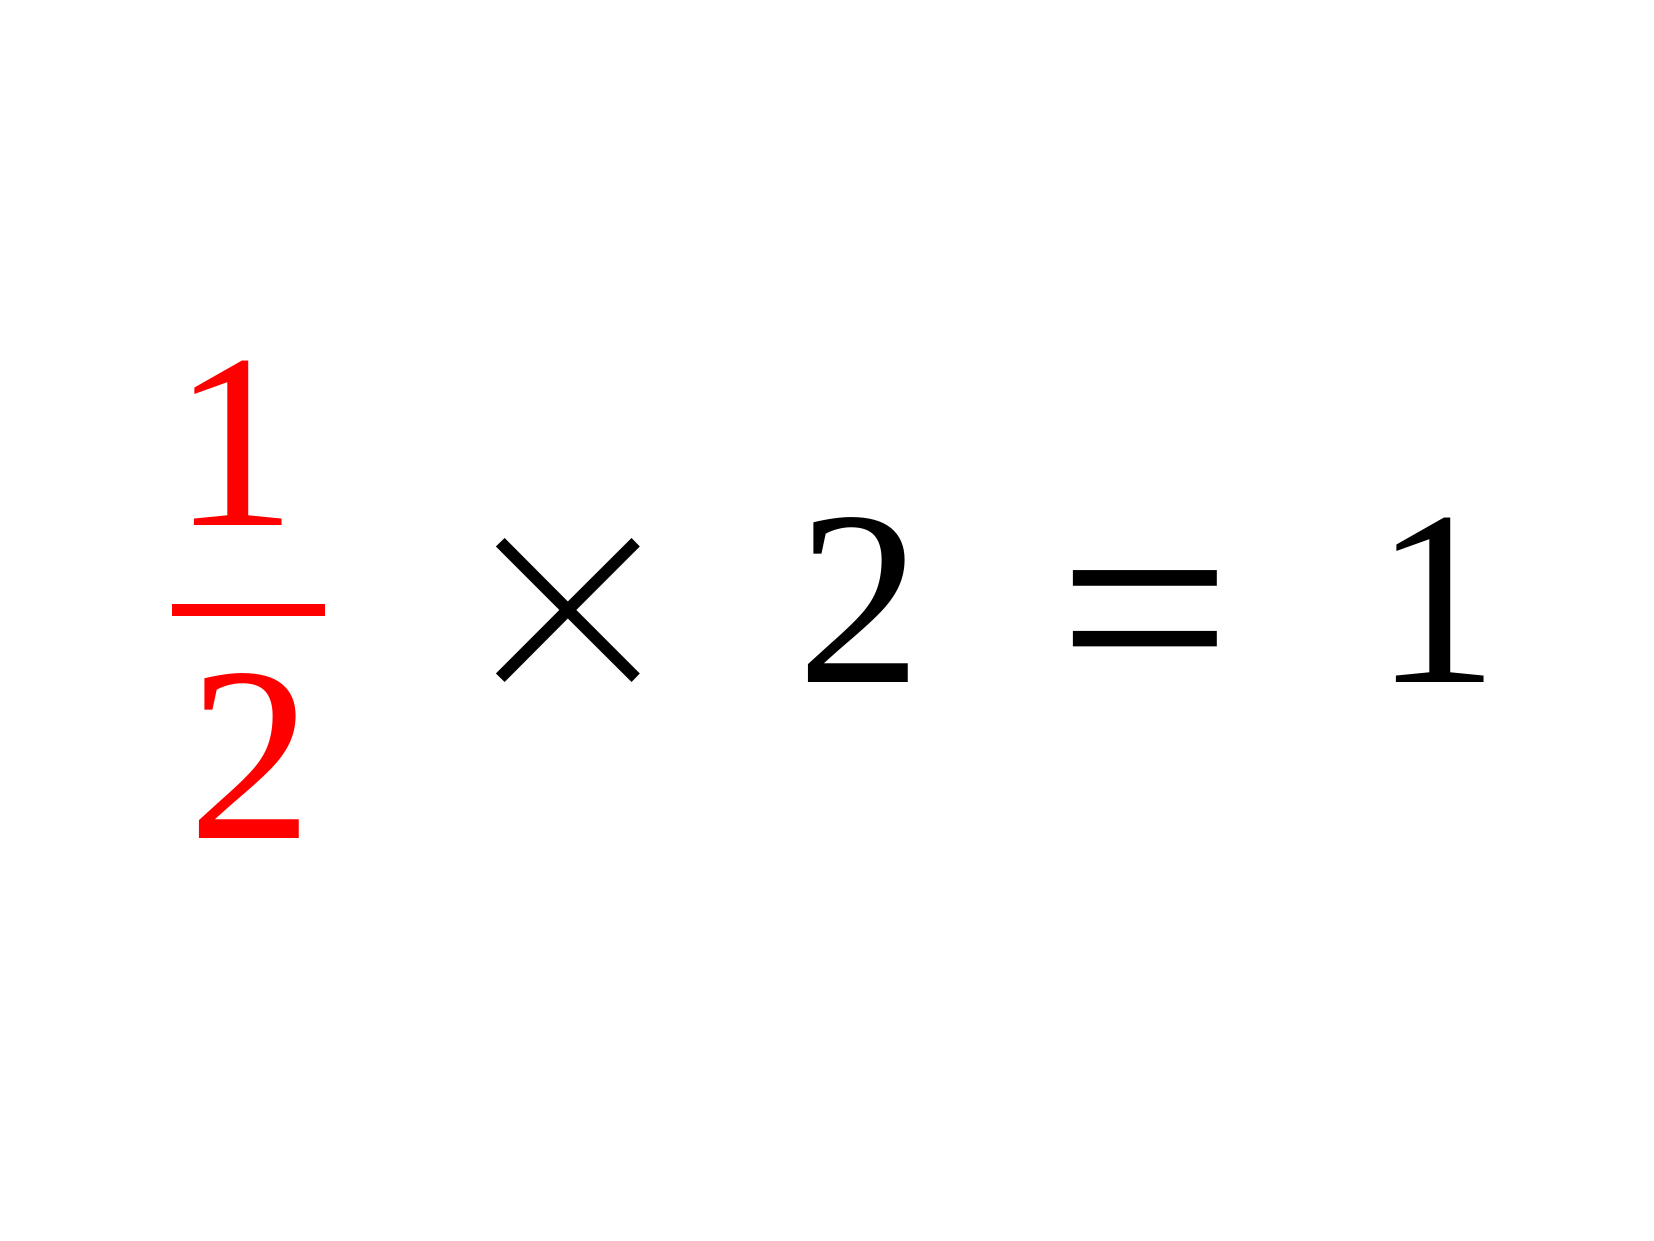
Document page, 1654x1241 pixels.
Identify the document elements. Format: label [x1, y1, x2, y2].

chart [94, 307, 1562, 900]
